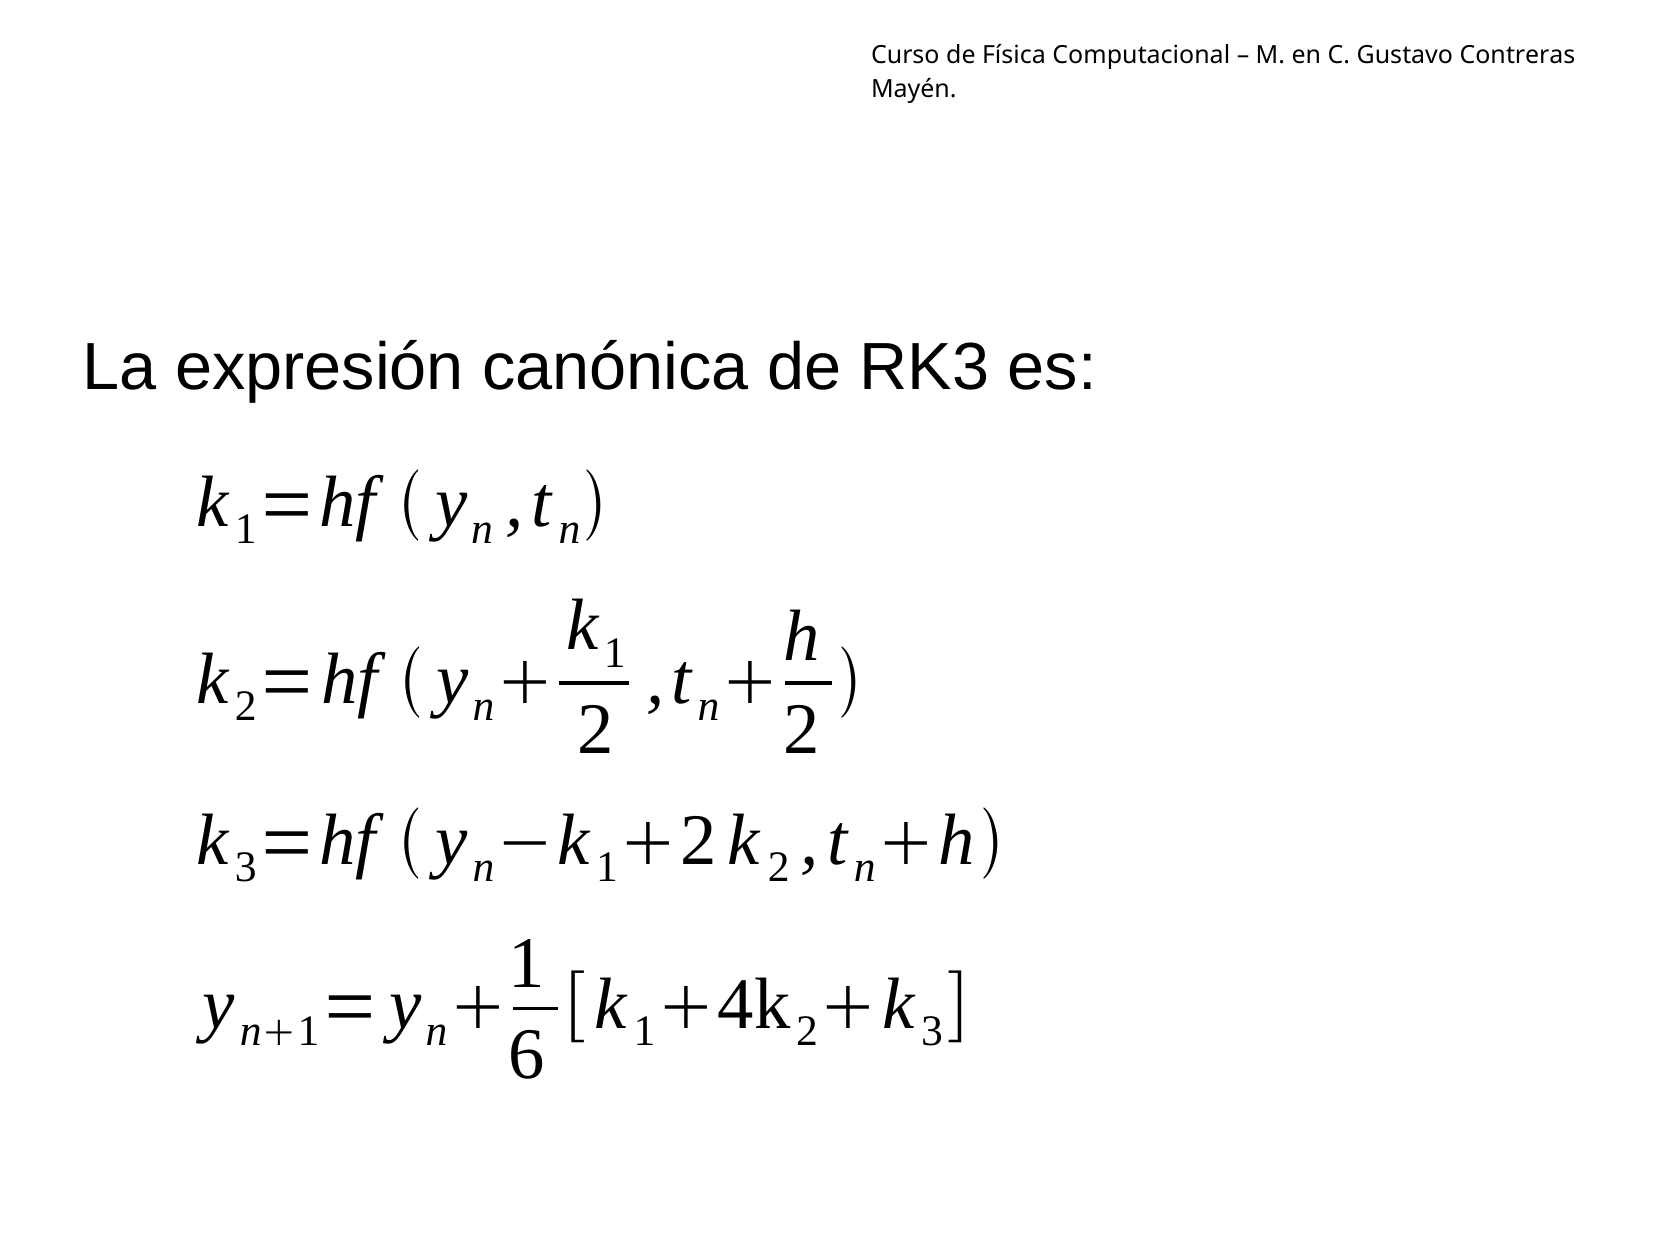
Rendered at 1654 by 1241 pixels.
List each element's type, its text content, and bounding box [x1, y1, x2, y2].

chart [165, 462, 1009, 1112]
subtitle La expresión canónica de RK3 es: [82, 290, 1571, 443]
